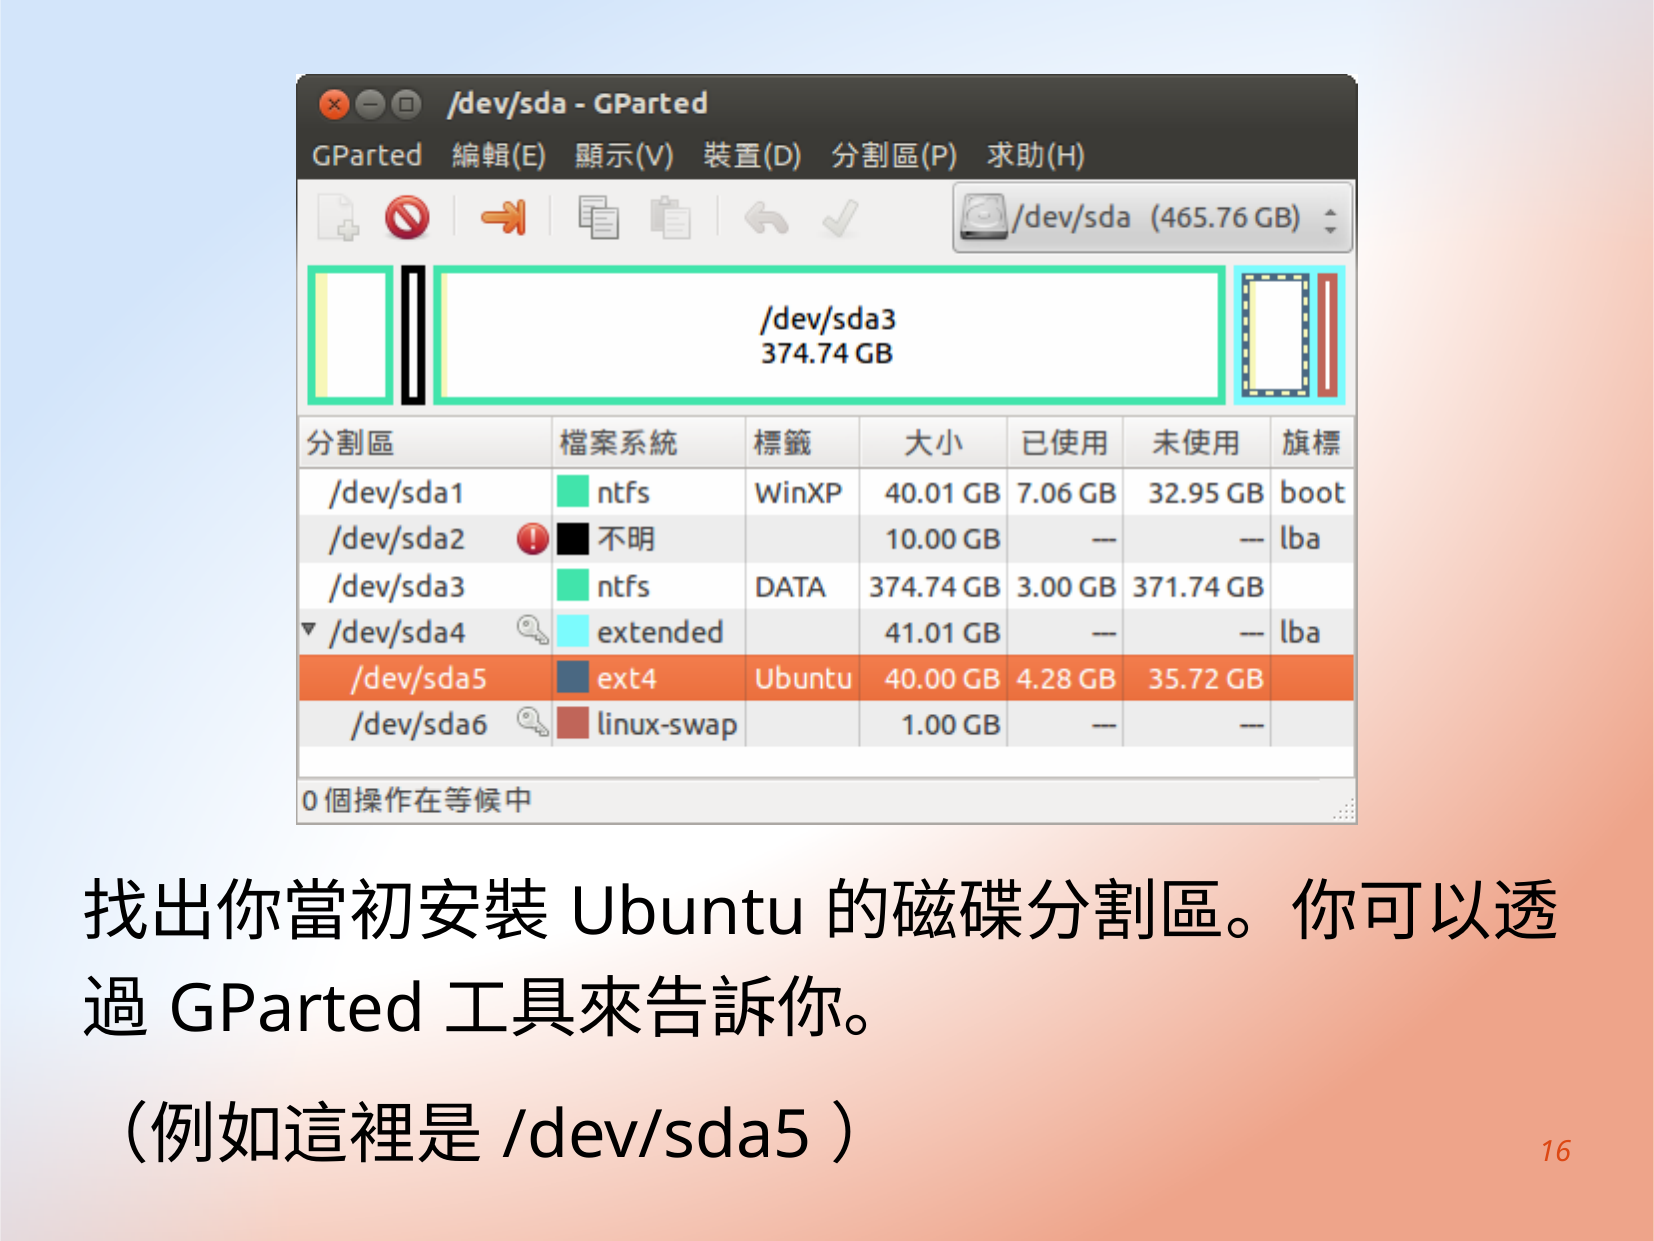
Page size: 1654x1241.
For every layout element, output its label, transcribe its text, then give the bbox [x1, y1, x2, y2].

picture [0, 0, 1654, 1241]
list 找出你當初安裝Ubuntu的磁碟分割區。你可以透過GParted工具來告訴你。 （例如這裡是/dev/sda5） [82, 857, 1571, 1201]
